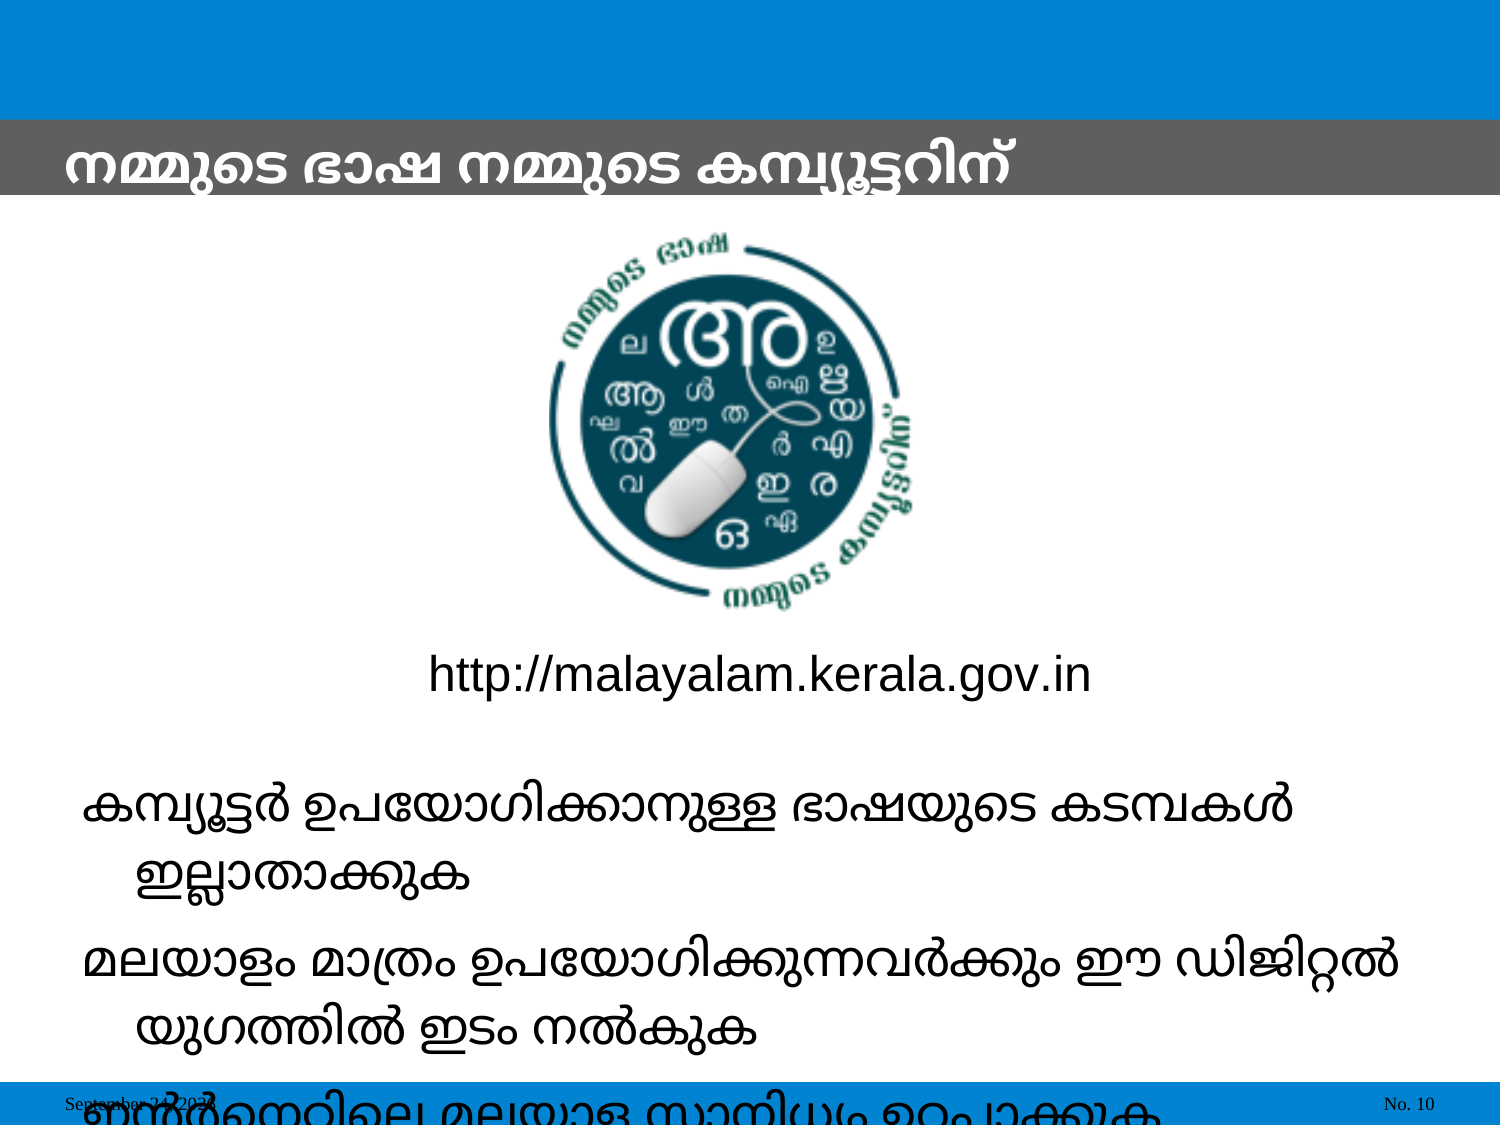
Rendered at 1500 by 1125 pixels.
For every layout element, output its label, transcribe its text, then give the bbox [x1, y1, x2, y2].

text_box http://malayalam.kerala.gov.in [413, 633, 1123, 709]
picture [549, 226, 920, 622]
list കമ്പ്യൂട്ടര്‍ ഉപയോഗിക്കാനുള്ള ഭാഷയുടെ കടമ്പകള്‍ ഇല്ലാതാക്കുക മലയാളം മാത്രം ഉപയോഗിക്കുന്നവര്‍ക്കും ഈ ഡിജിറ്റല്‍ യുഗത്തില്‍ ഇടം നല്‍കുക ഇന്റര്‍നെറ്റിലെ മലയാള സാനിധ്യം ഉറപ്പാക്കുക [64, 767, 1436, 971]
title നമ്മുടെ ഭാഷ നമ്മുടെ കമ്പ്യൂട്ടറിന് [64, 129, 1436, 196]
